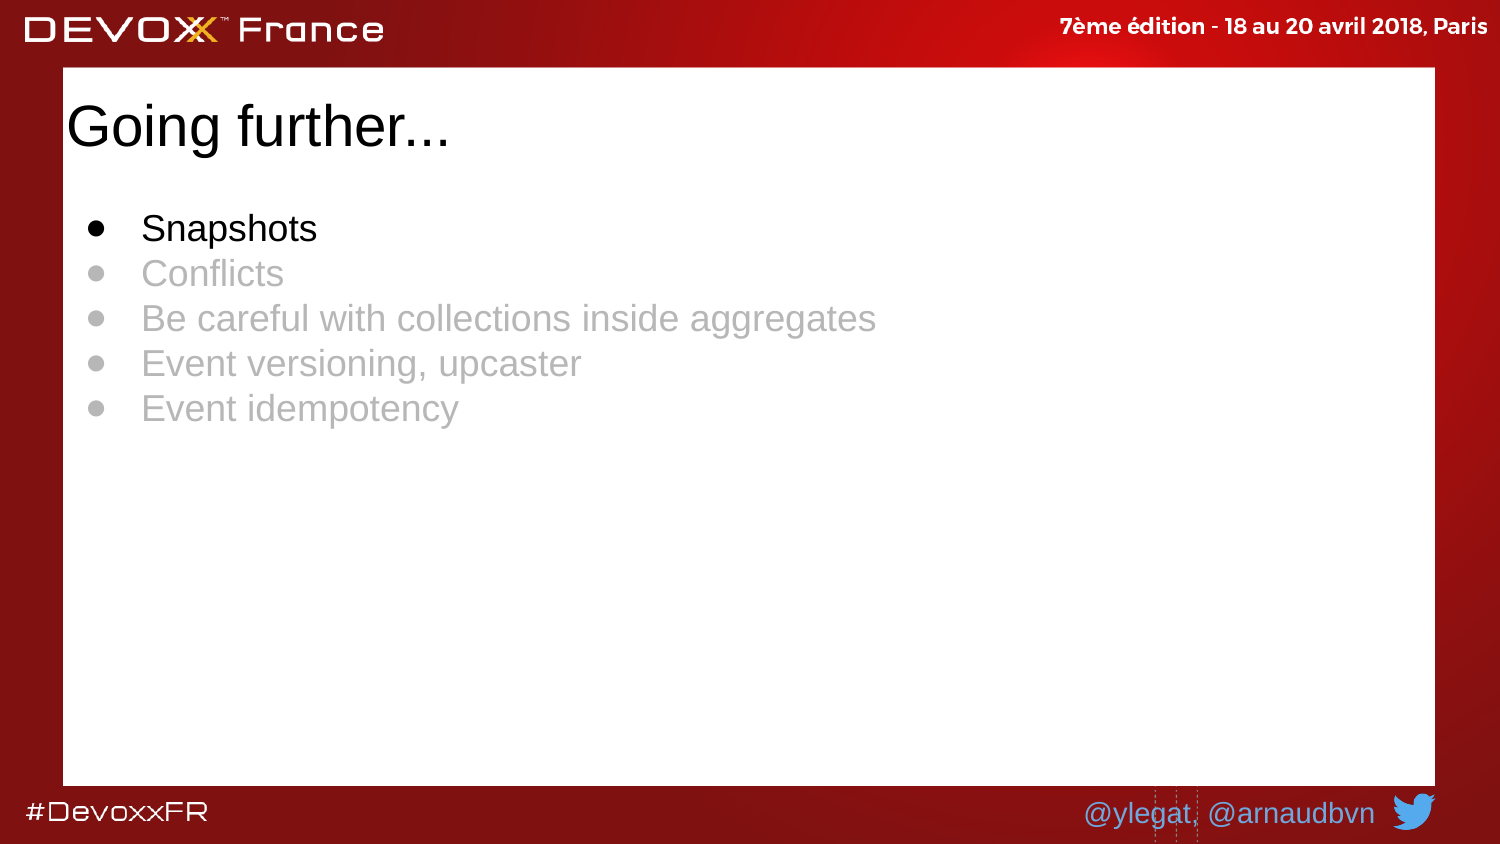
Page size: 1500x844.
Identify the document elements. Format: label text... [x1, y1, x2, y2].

text_box @ylegat, @arnaudbvn [1068, 779, 1399, 844]
picture [0, 0, 1500, 844]
list Snapshots Conflicts Be careful with collections inside aggregates Event versioning, upcaster Event idempotency [51, 189, 1449, 829]
title Going further... [51, 72, 1449, 167]
